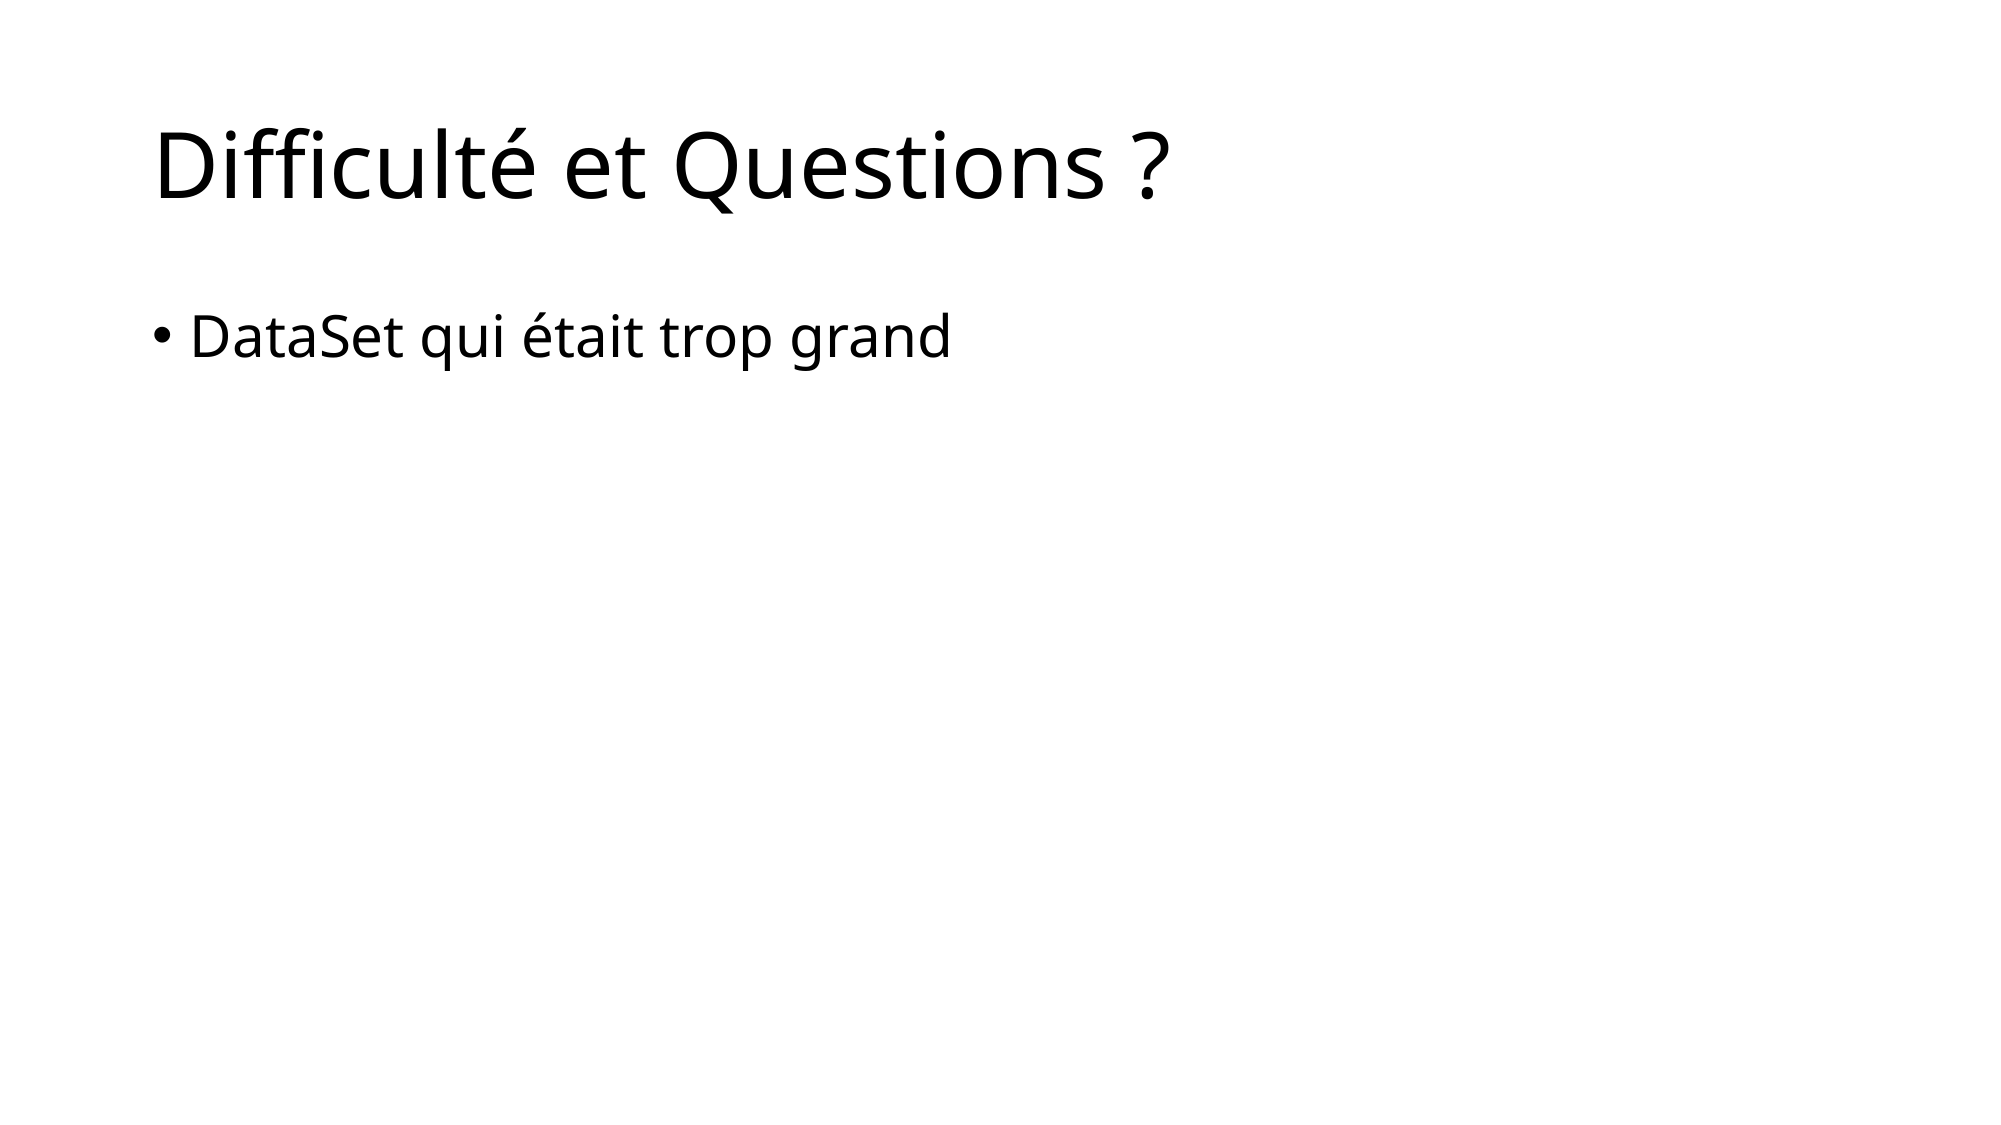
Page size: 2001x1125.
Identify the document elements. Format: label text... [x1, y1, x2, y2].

list DataSet qui était trop grand [137, 299, 1863, 1014]
title Difficulté et Questions ? [137, 59, 1863, 278]
